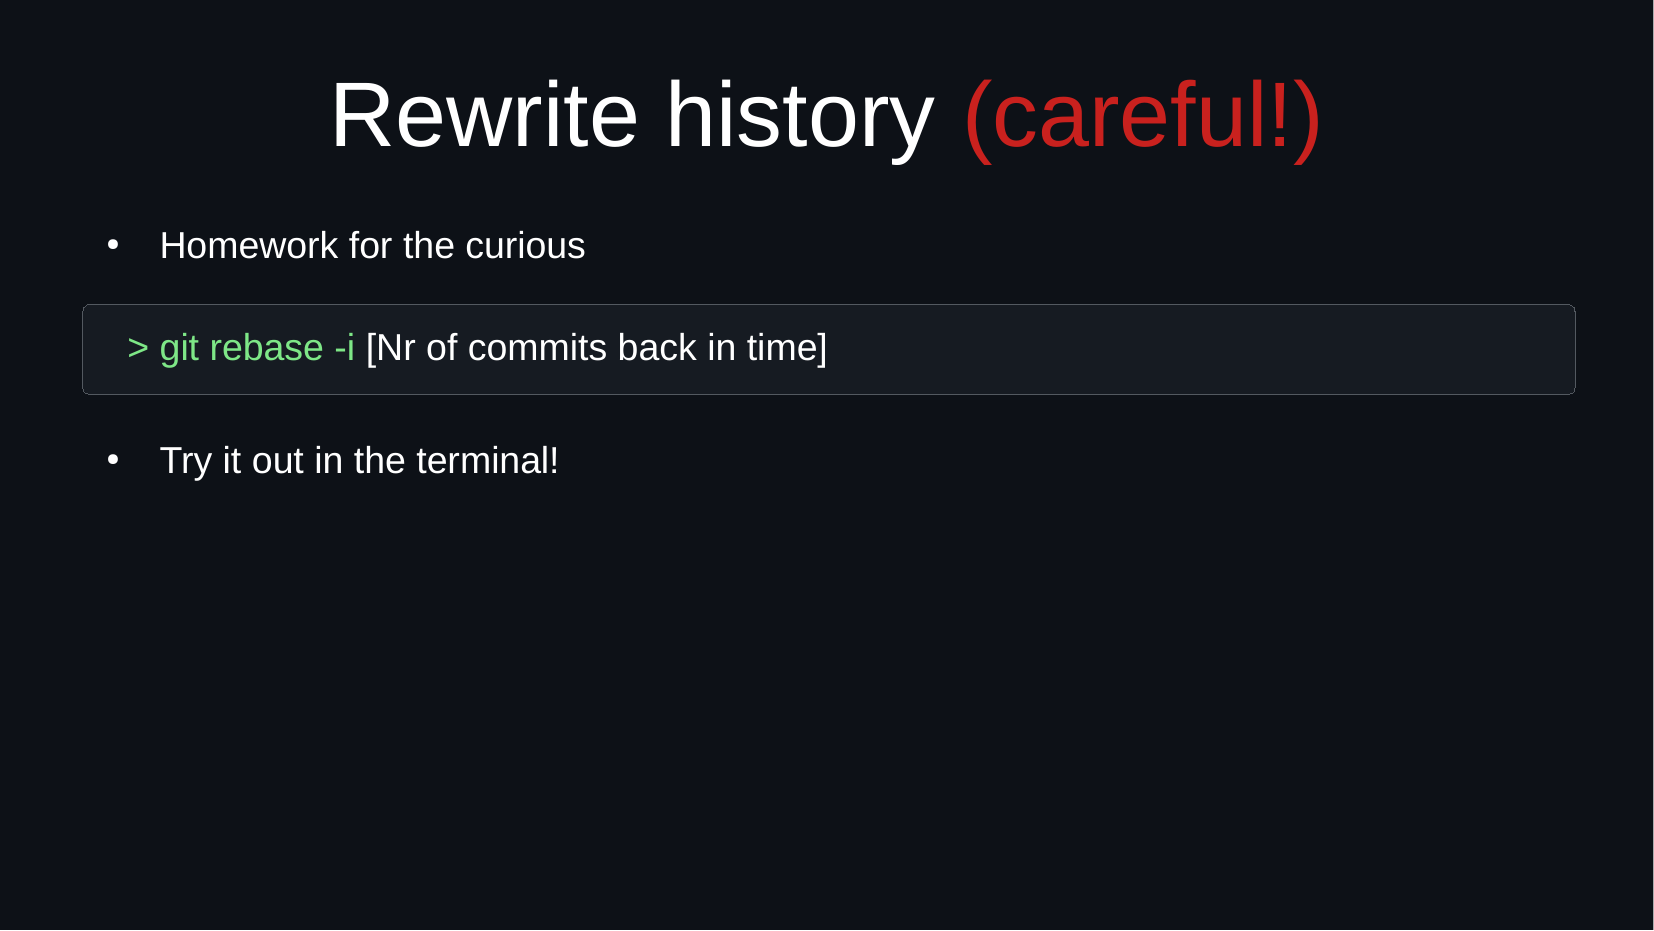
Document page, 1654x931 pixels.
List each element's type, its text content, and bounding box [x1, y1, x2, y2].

text_box > git rebase -i [Nr of commits back in time] [112, 319, 1576, 419]
text_box [82, 304, 1576, 395]
title Rewrite history (careful!) [82, 37, 1571, 193]
list Homework for the curious Try it out in the terminal! [88, 225, 1577, 868]
